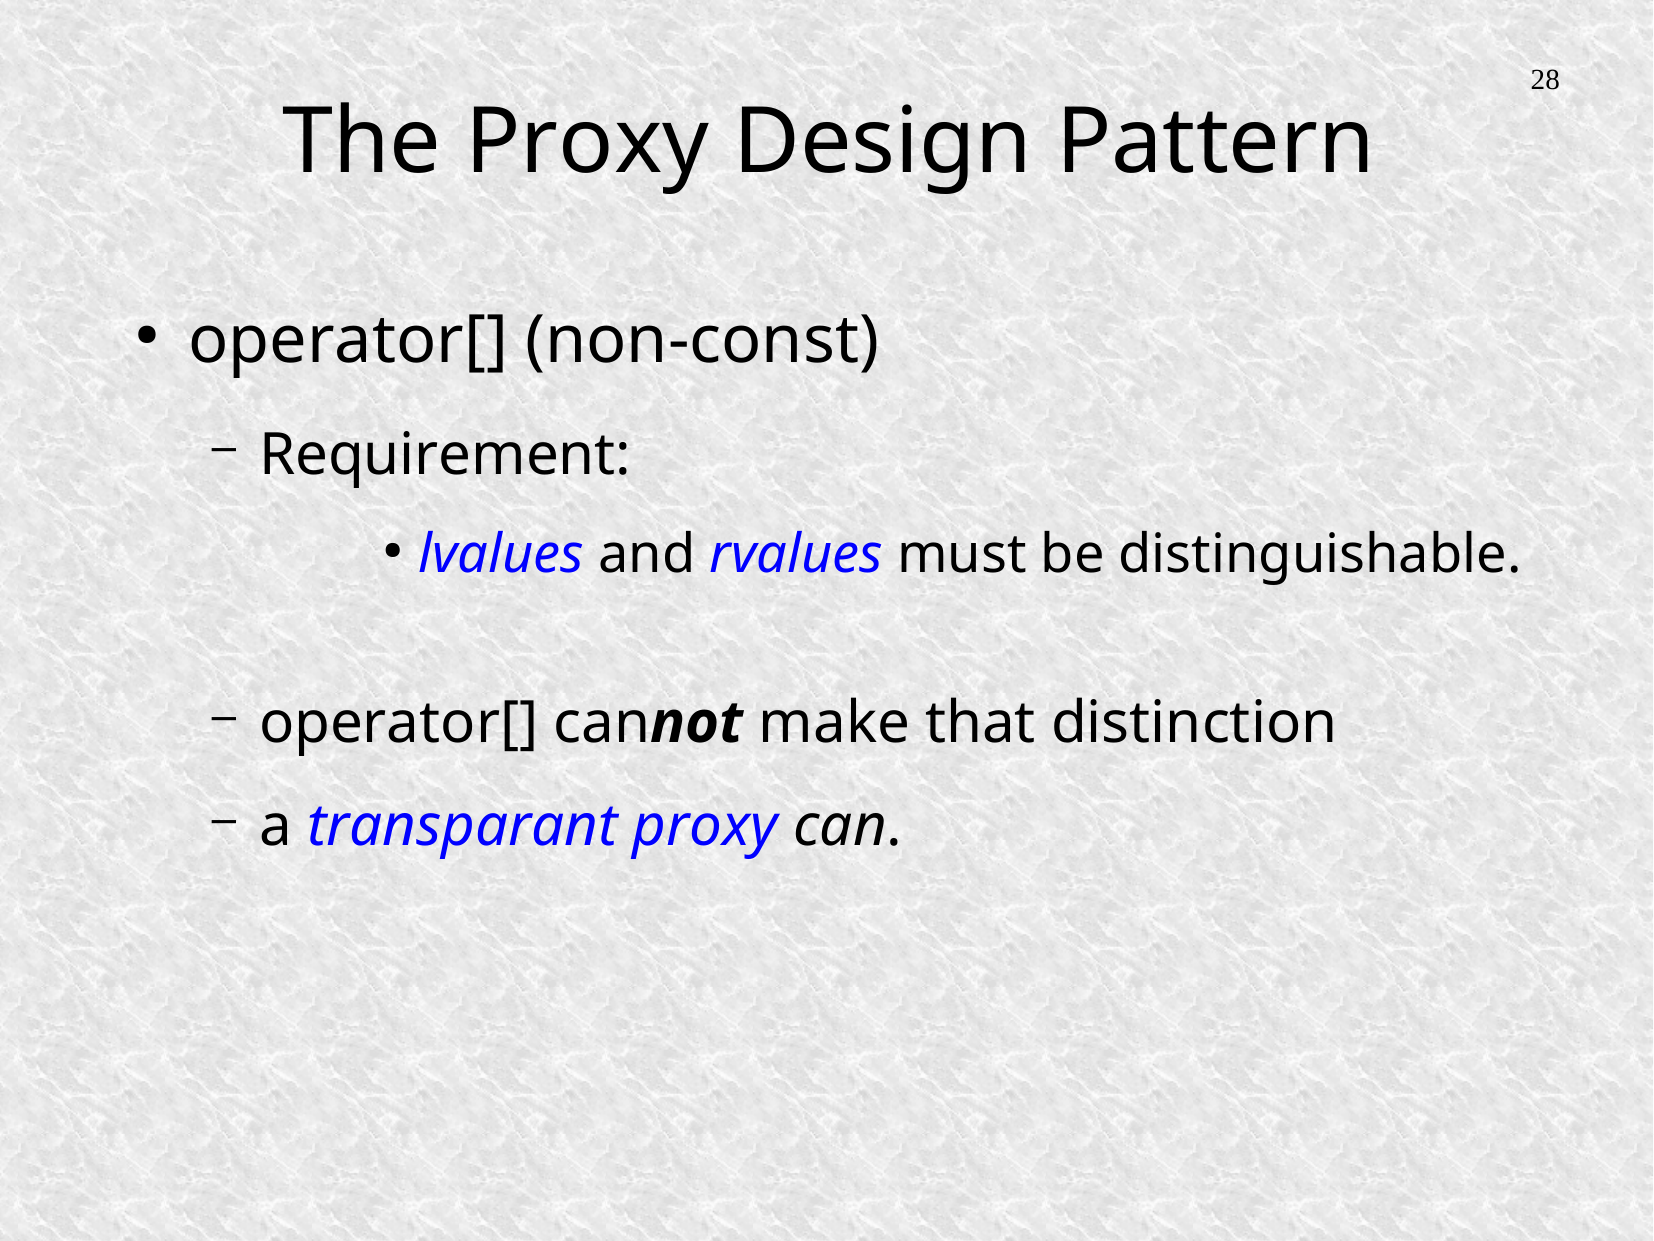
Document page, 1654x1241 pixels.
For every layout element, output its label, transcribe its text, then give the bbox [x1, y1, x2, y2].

list operator[] (non-const) Requirement: lvalues and rvalues must be distinguishable. operator[] cannot make that distinction a transparant proxy can. [117, 291, 1529, 1140]
picture [0, 0, 1654, 1241]
title The Proxy Design Pattern [123, 33, 1536, 241]
